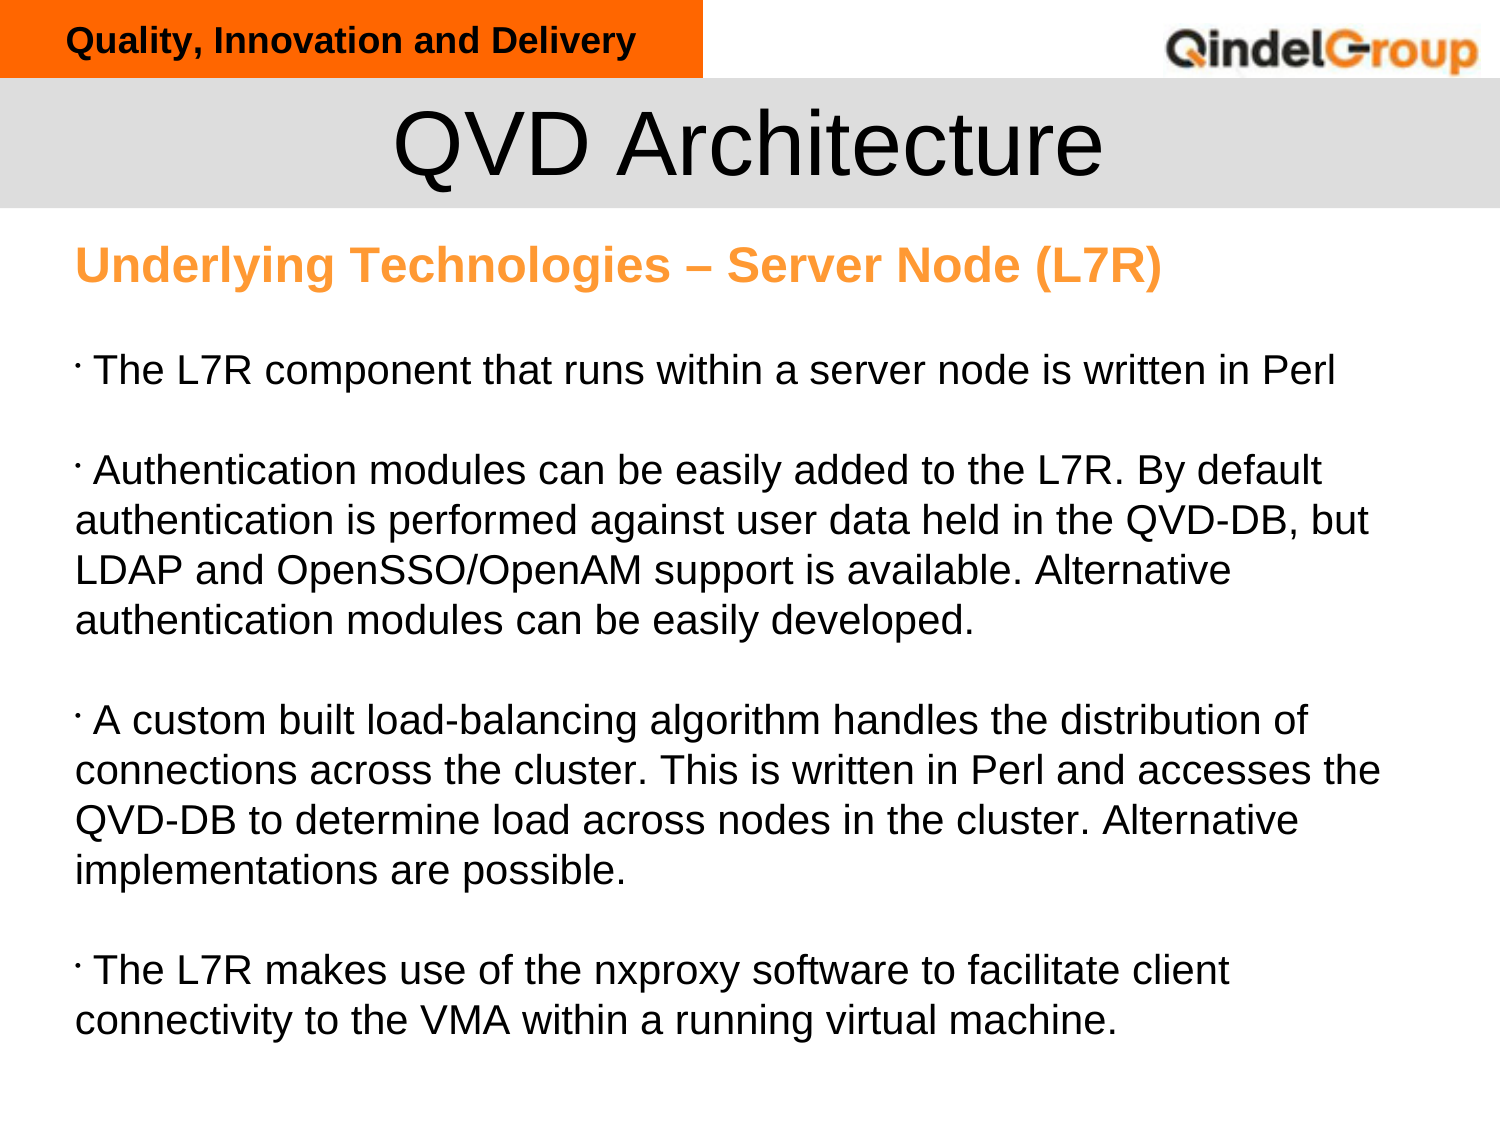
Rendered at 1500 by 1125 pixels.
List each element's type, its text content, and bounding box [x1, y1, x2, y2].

title QVD Architecture [75, 45, 1426, 224]
picture [1163, 23, 1481, 78]
text_box Underlying Technologies – Server Node (L7R) The L7R component that runs within a server node is written in Perl Authentication modules can be easily added to the L7R. By default authentication is performed against user data held in the QVD-DB, but LDAP and OpenSSO/OpenAM support is available. Alternative authentication modules can be easily developed. A custom built load-balancing algorithm handles the distribution of connections across the cluster. This is written in Perl and accesses the QVD-DB to determine load across nodes in the cluster. Alternative implementations are possible. The L7R makes use of the nxproxy software to facilitate client connectivity to the VMA within a running virtual machine. [60, 224, 1426, 1051]
